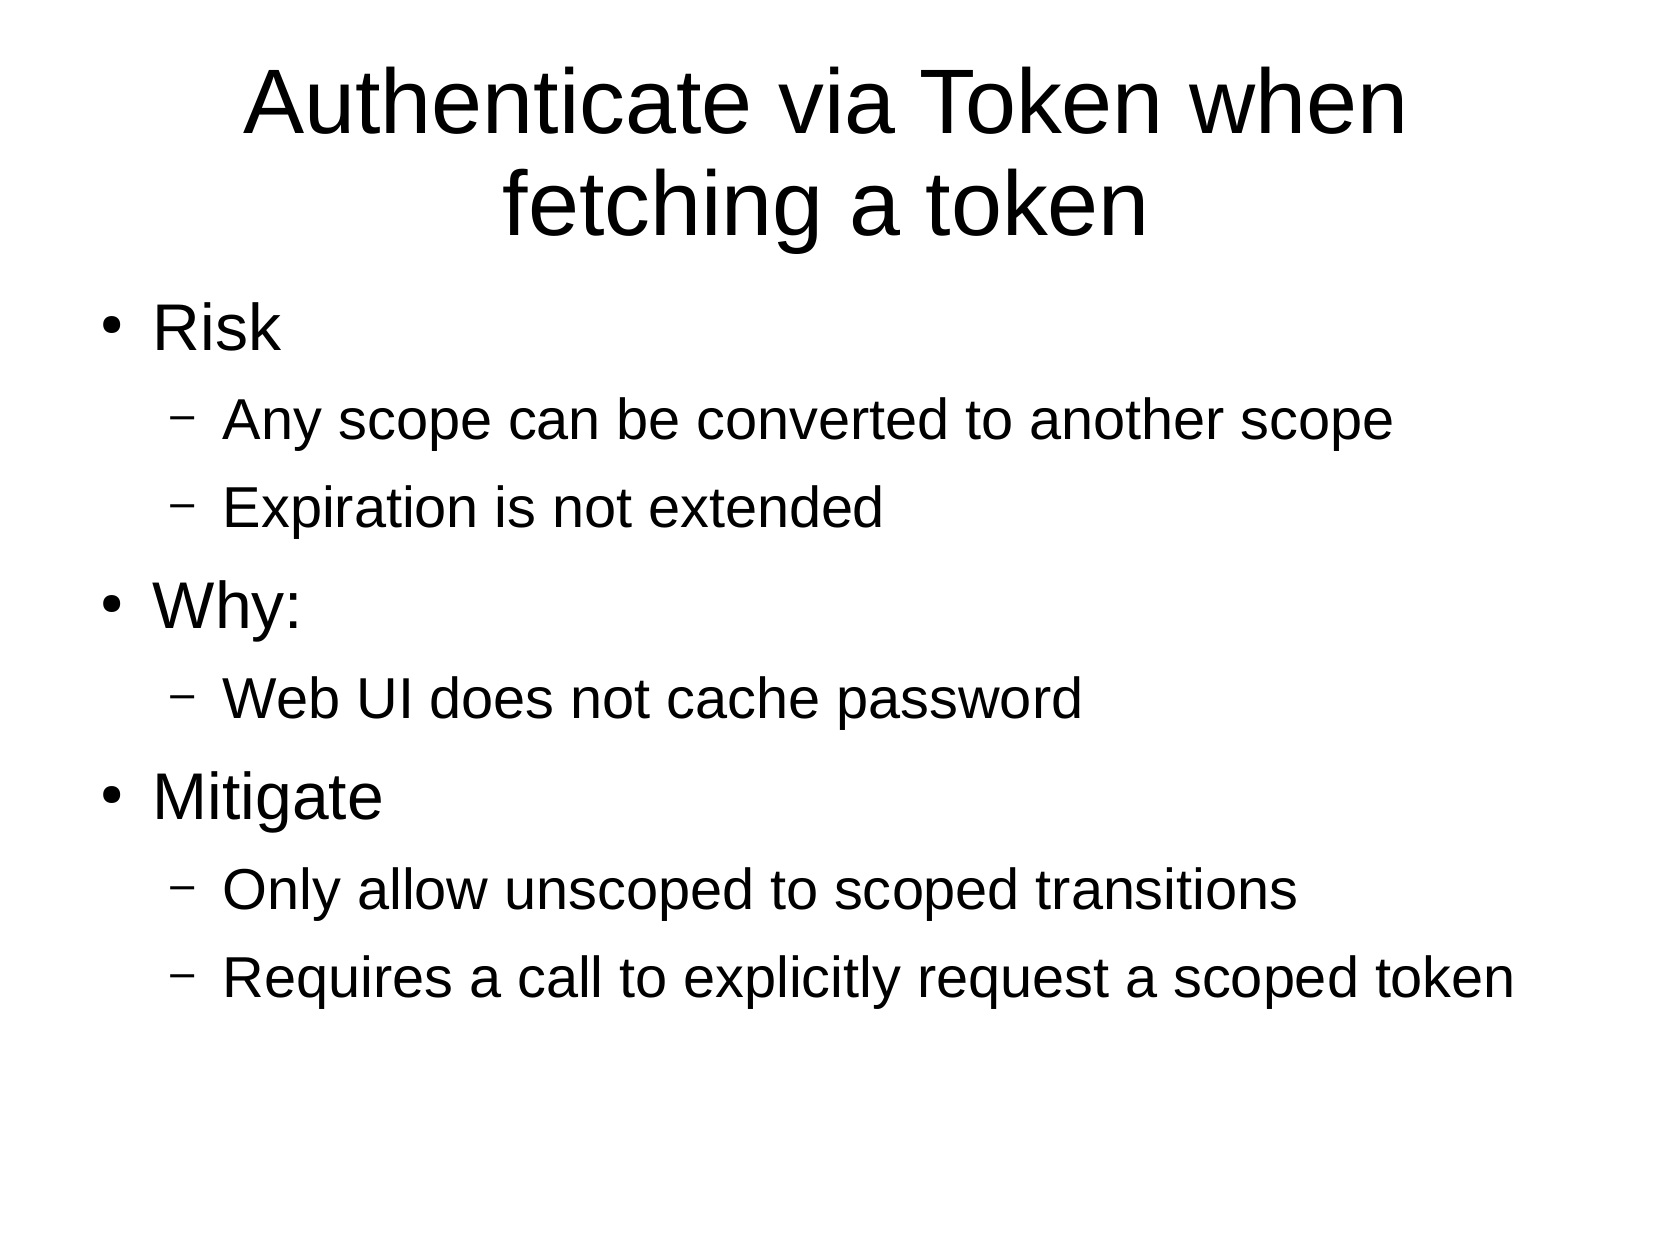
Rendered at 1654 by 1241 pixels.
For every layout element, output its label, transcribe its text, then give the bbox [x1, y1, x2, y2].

list Risk Any scope can be converted to another scope Expiration is not extended Why: Web UI does not cache password Mitigate Only allow unscoped to scoped transitions Requires a call to explicitly request a scoped token [82, 290, 1571, 1010]
title Authenticate via Token when fetching a token [82, 49, 1571, 257]
